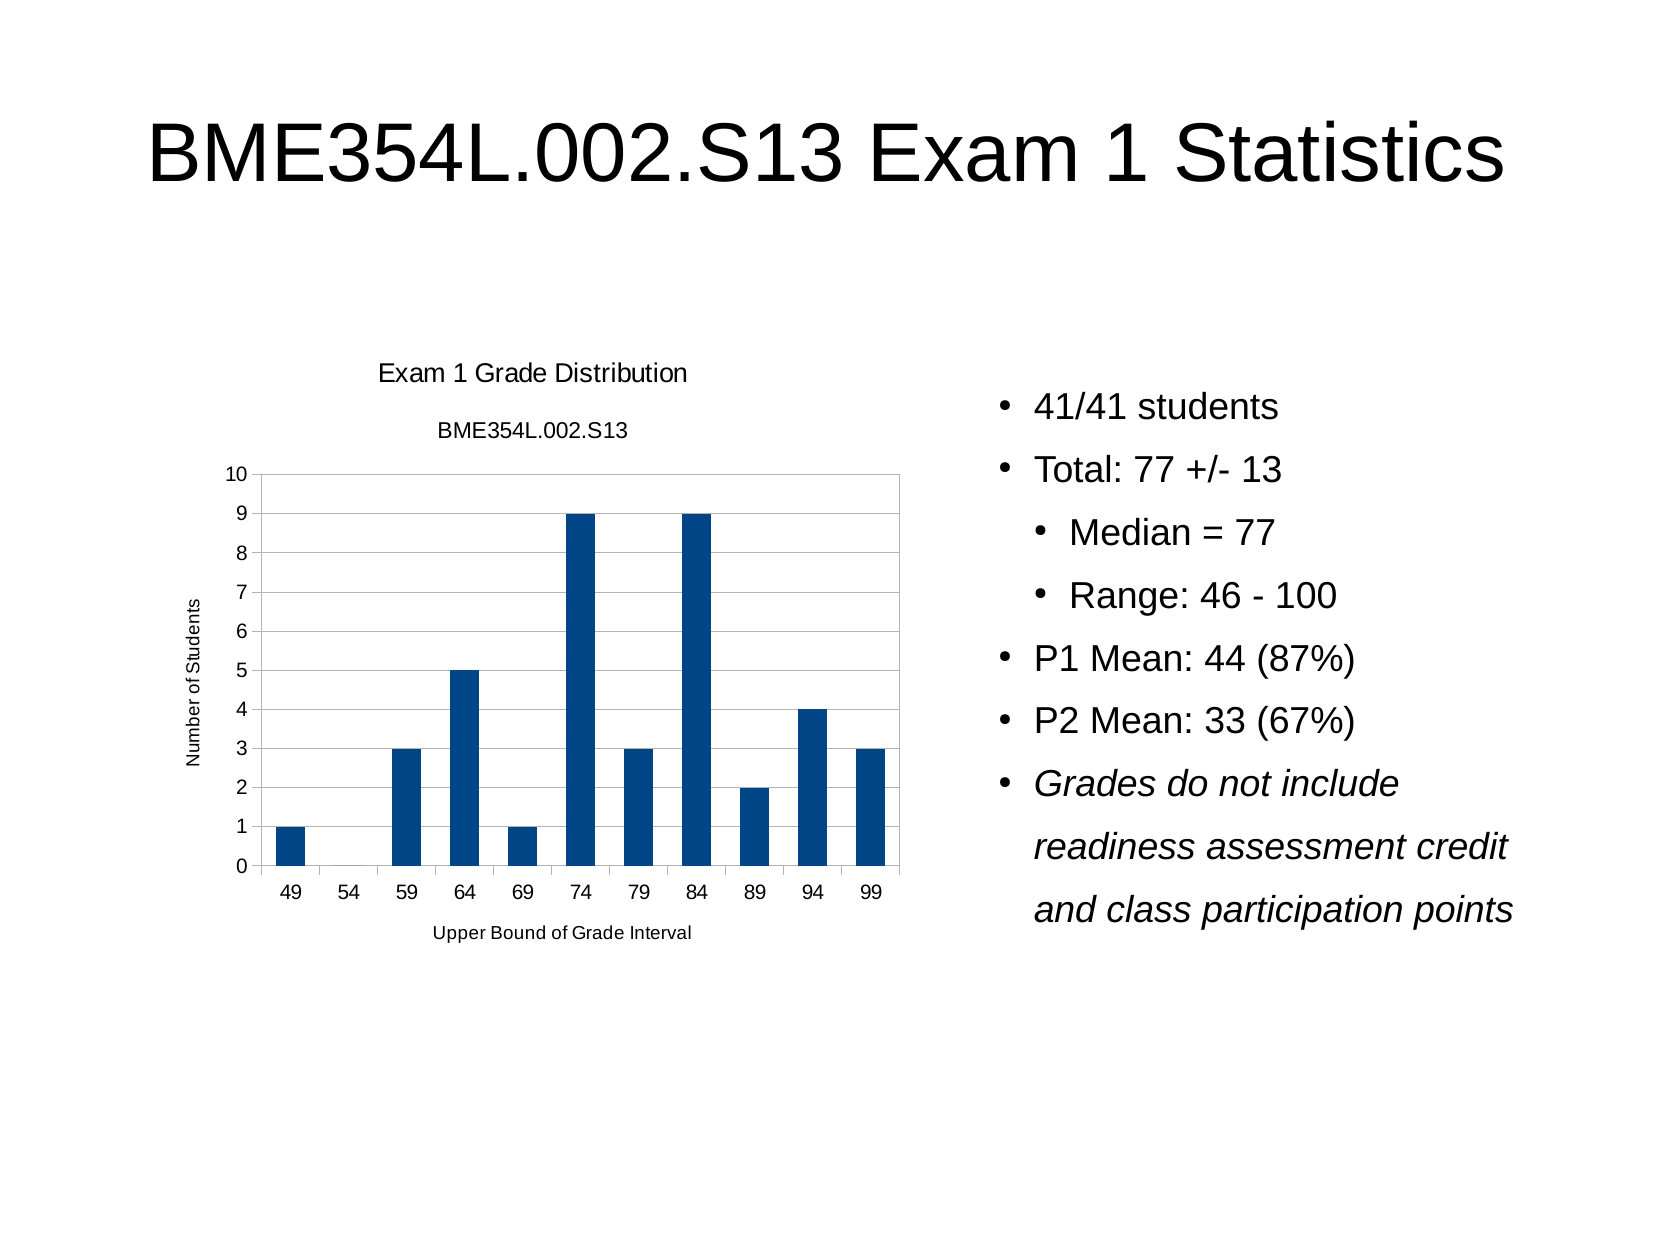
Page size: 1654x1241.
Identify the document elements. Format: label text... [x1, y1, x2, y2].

text_box 41/41 students Total: 77 +/- 13 Median = 77 Range: 46 - 100 P1 Mean: 44 (87%) P2 Mean: 33 (67%) Grades do not include readiness assessment credit and class participation points [983, 356, 1569, 918]
title BME354L.002.S13 Exam 1 Statistics [82, 49, 1571, 257]
chart [150, 330, 916, 976]
